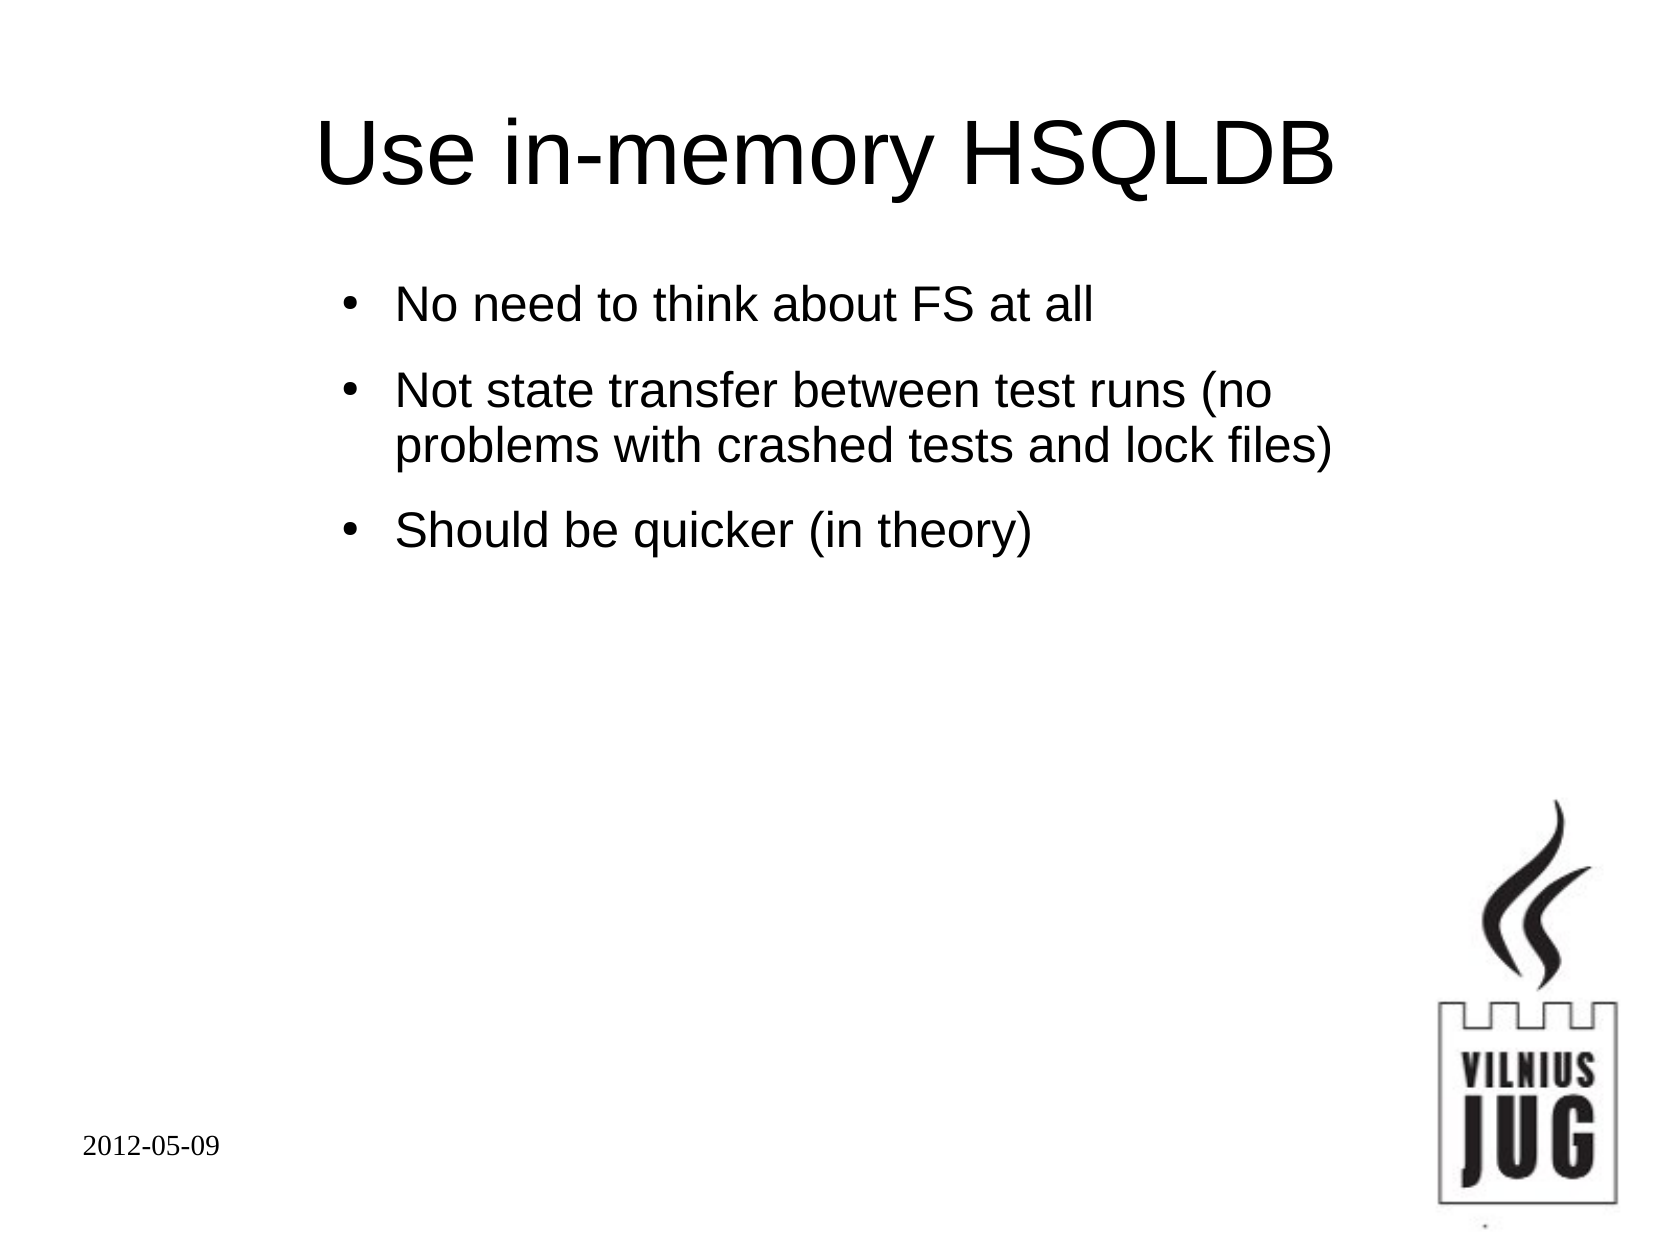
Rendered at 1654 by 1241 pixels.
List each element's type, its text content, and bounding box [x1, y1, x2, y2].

picture [1403, 765, 1654, 1238]
title Use in-memory HSQLDB [82, 49, 1571, 257]
list No need to think about FS at all Not state transfer between test runs (no problems with crashed tests and lock files) Should be quicker (in theory) [323, 276, 1404, 1096]
